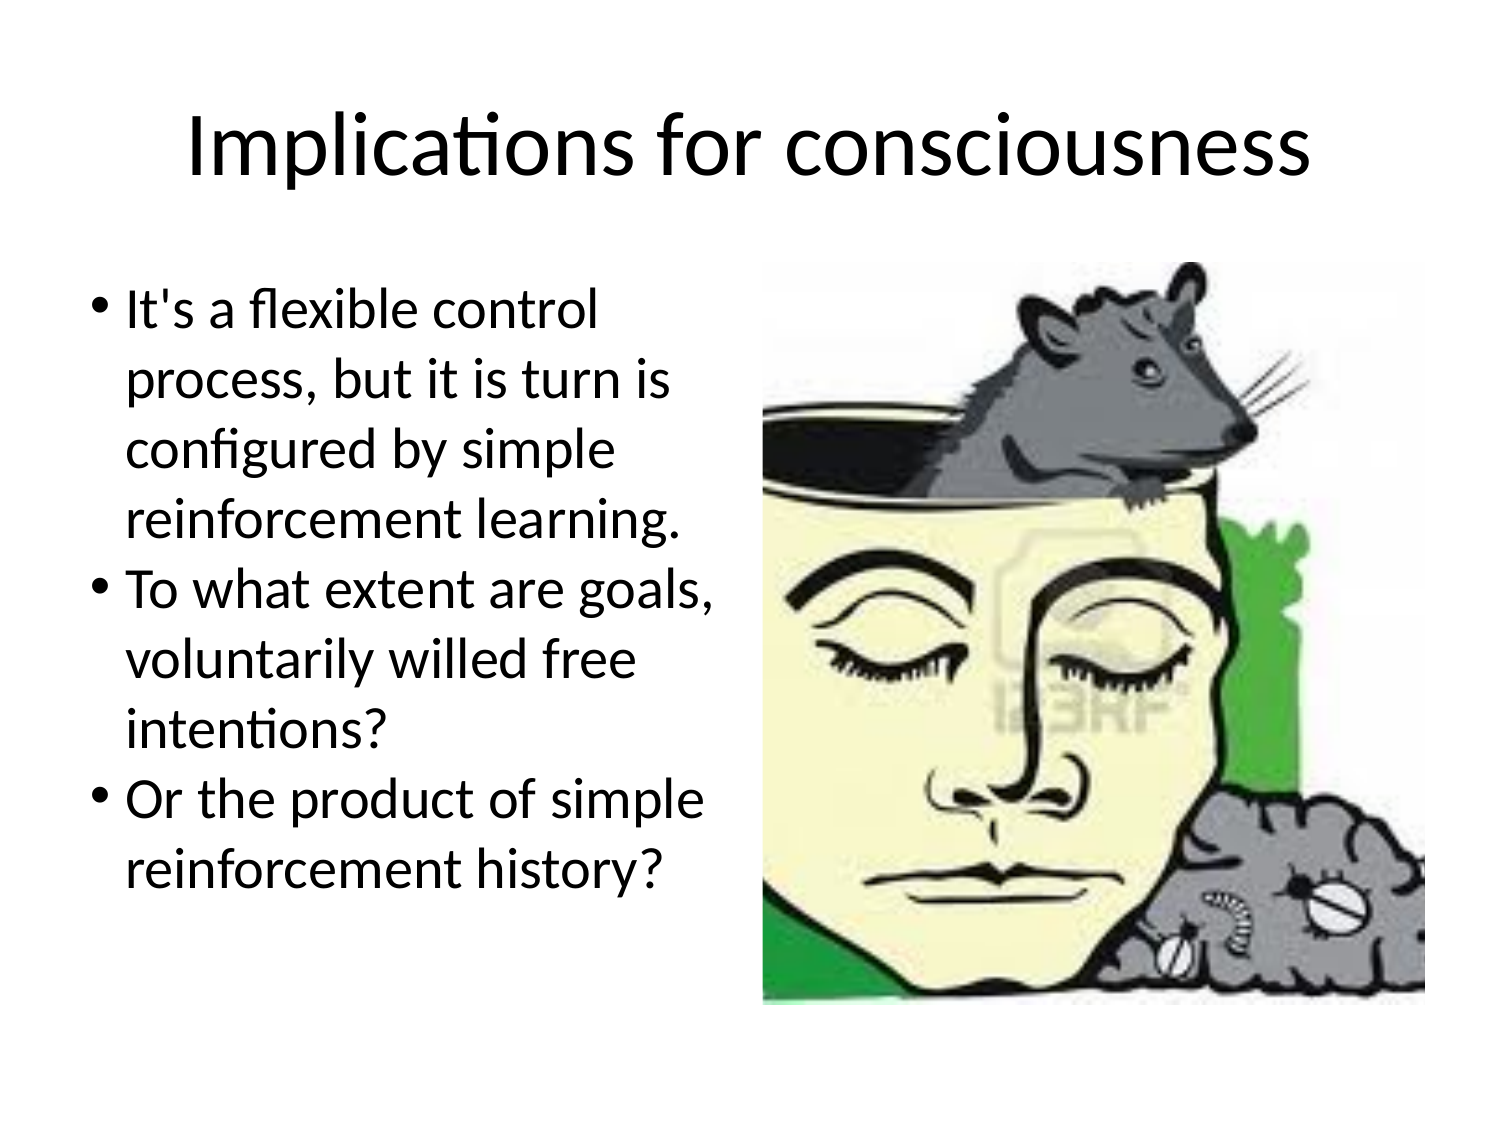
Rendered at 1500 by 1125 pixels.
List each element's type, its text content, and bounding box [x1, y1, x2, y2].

text_box Implications for consciousness [75, 45, 1425, 233]
picture [762, 262, 1425, 1005]
text_box It's a flexible control process, but it is turn is configured by simple reinforcement learning. To what extent are goals, voluntarily willed free intentions? Or the product of simple reinforcement history? [75, 262, 738, 1005]
